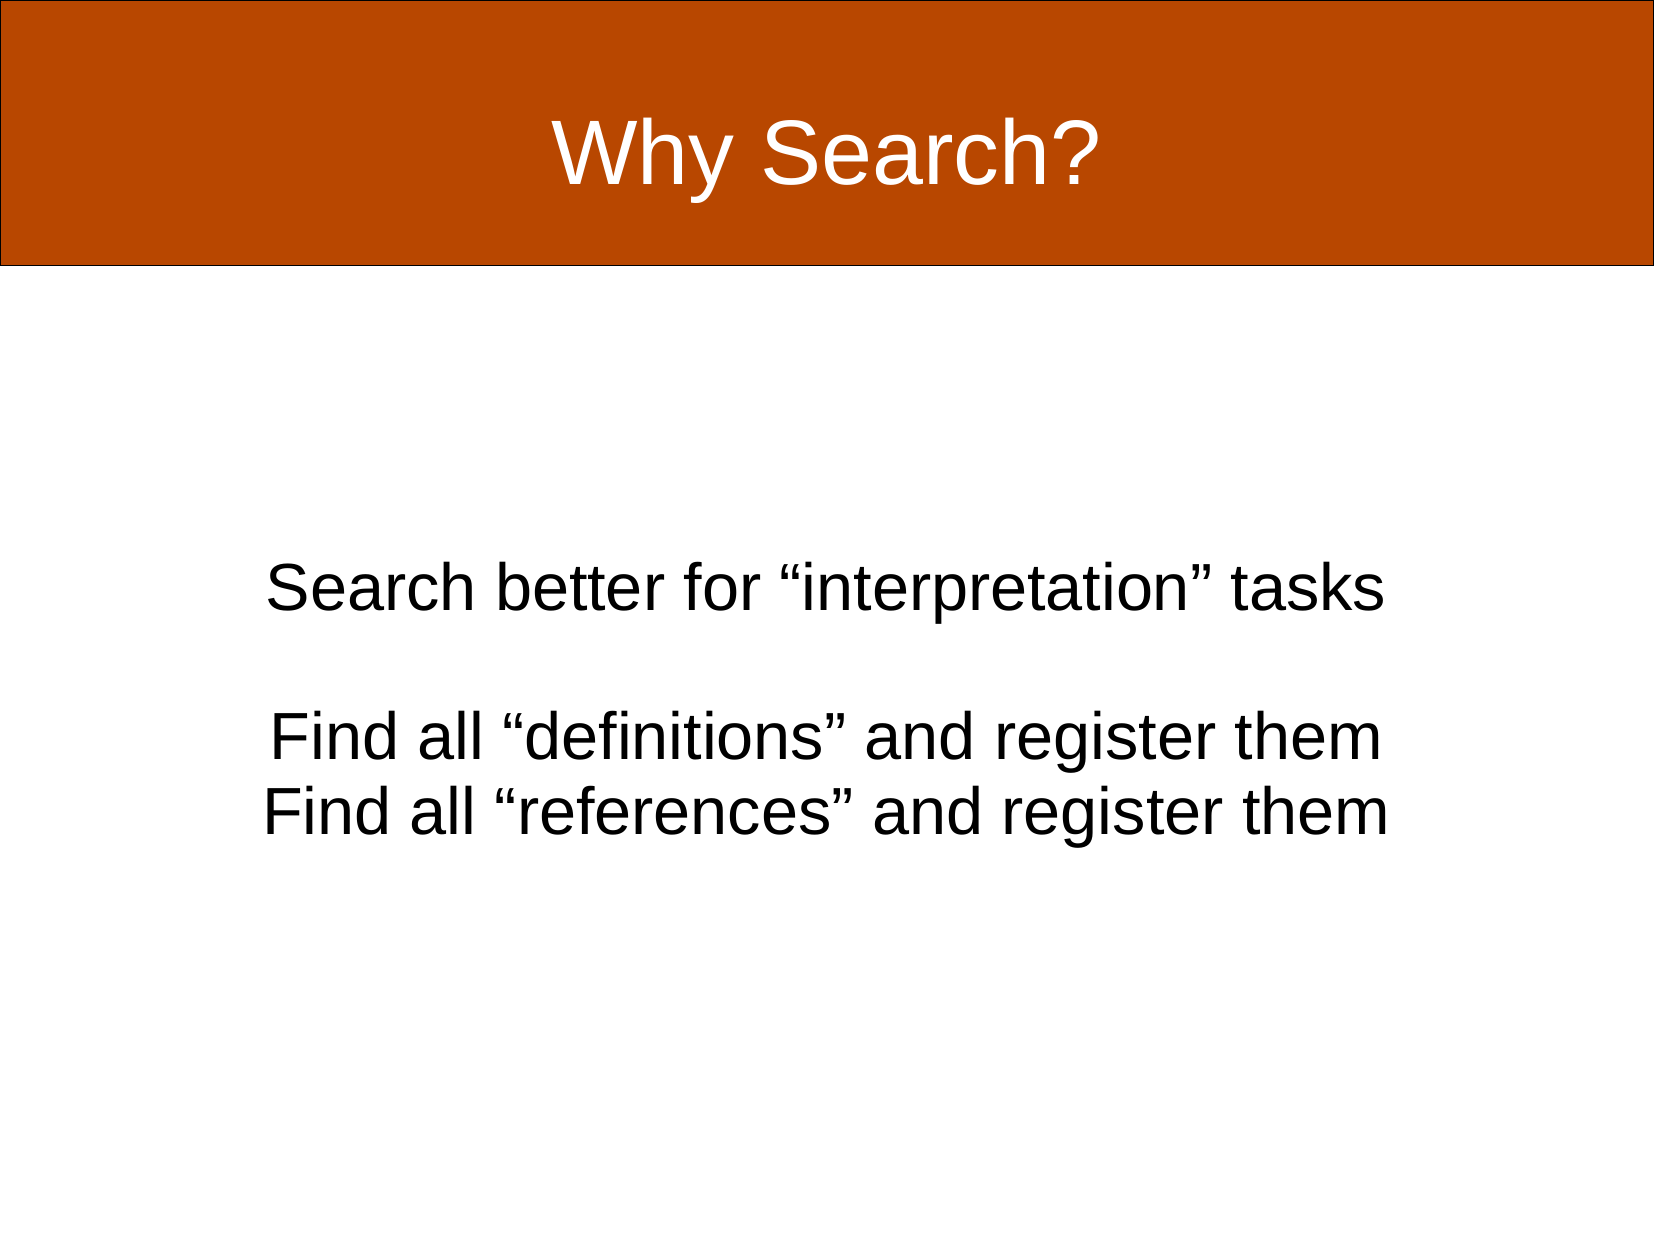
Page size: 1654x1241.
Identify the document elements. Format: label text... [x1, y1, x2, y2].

subtitle Search better for “interpretation” tasks Find all “definitions” and register them Find all “references” and register them [82, 297, 1571, 1102]
title Why Search? [82, 56, 1571, 250]
